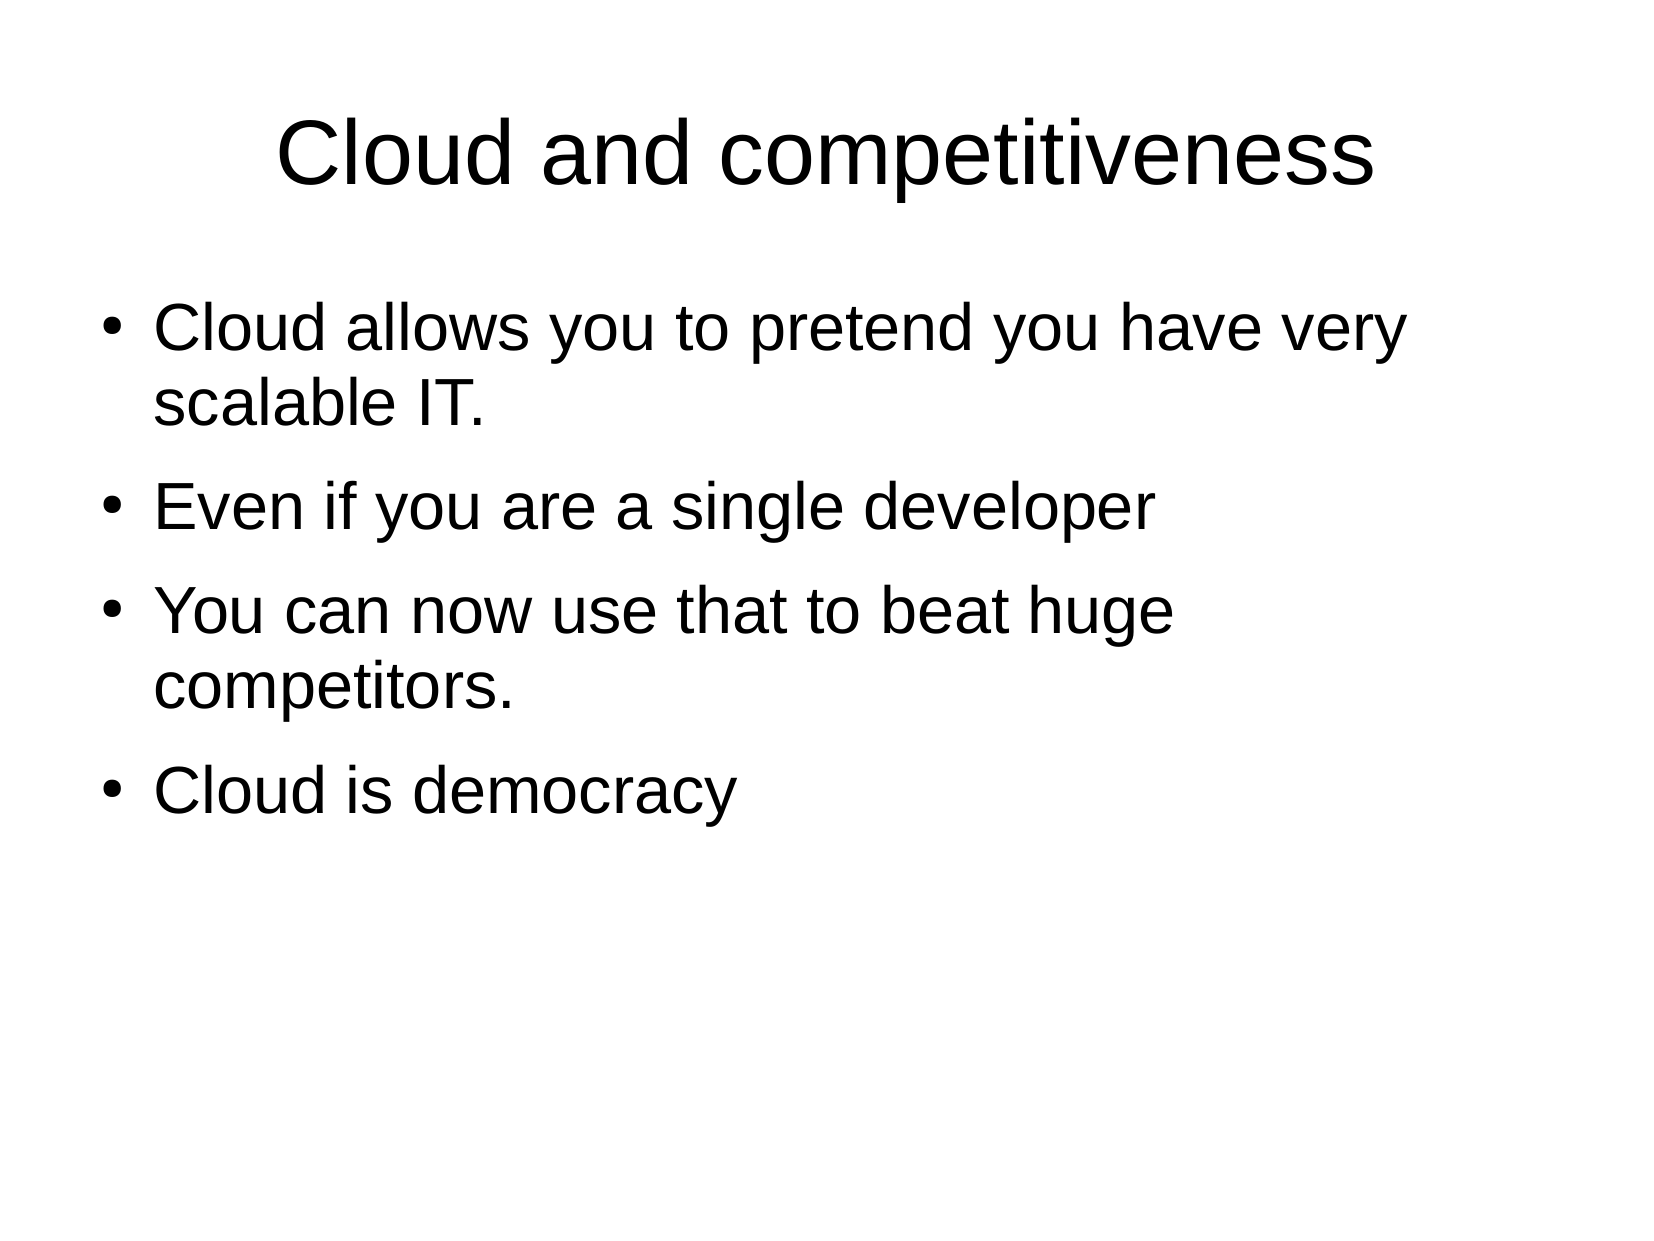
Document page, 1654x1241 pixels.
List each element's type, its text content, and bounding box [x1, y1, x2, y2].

title Cloud and competitiveness [82, 49, 1571, 257]
list Cloud allows you to pretend you have very scalable IT. Even if you are a single developer You can now use that to beat huge competitors. Cloud is democracy [82, 290, 1538, 1010]
